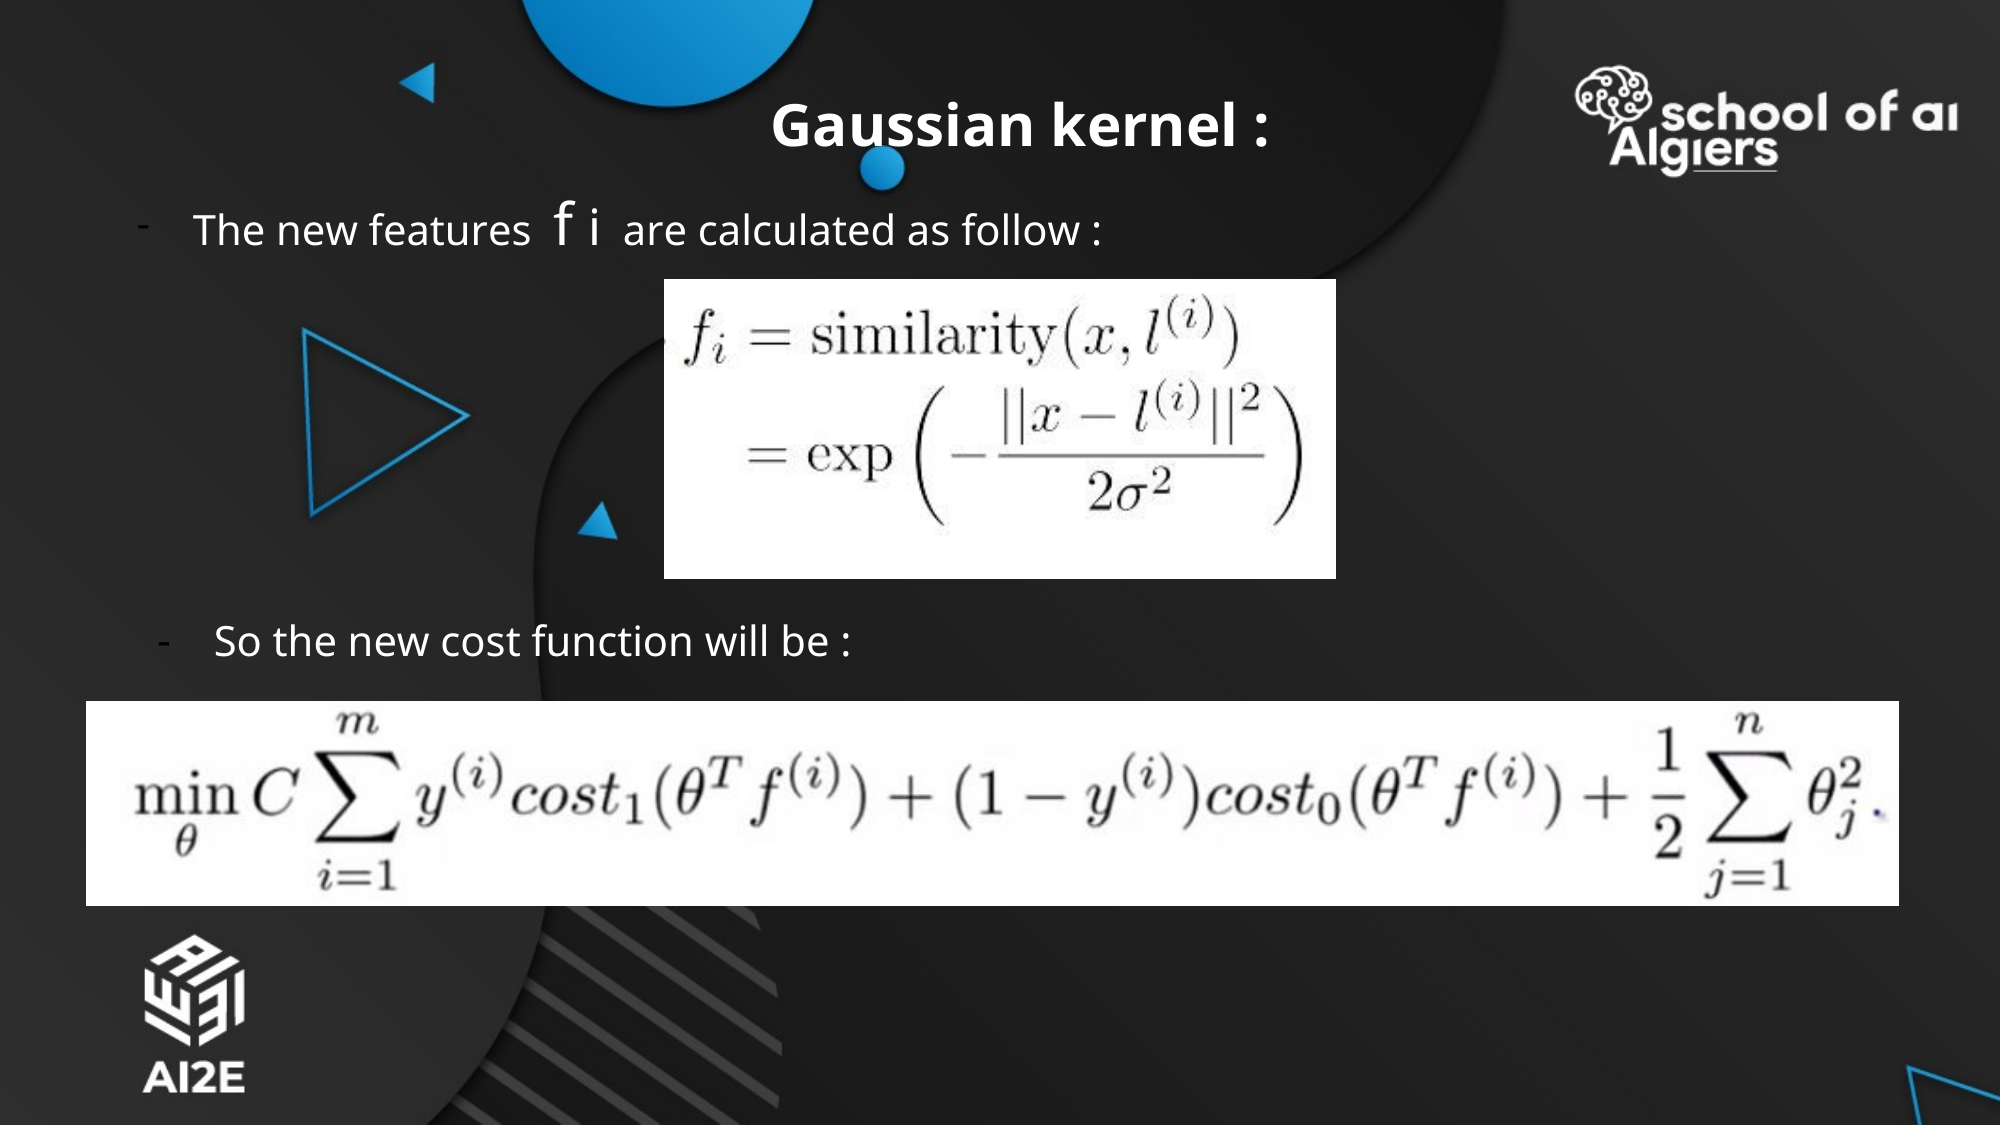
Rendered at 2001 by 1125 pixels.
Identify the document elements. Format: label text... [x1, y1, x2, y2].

text_box The new features f i are calculated as follow : [121, 179, 1879, 266]
text_box So the new cost function will be : [142, 606, 1899, 673]
text_box Gaussian kernel : [86, 70, 1956, 159]
picture [0, 0, 2000, 1125]
